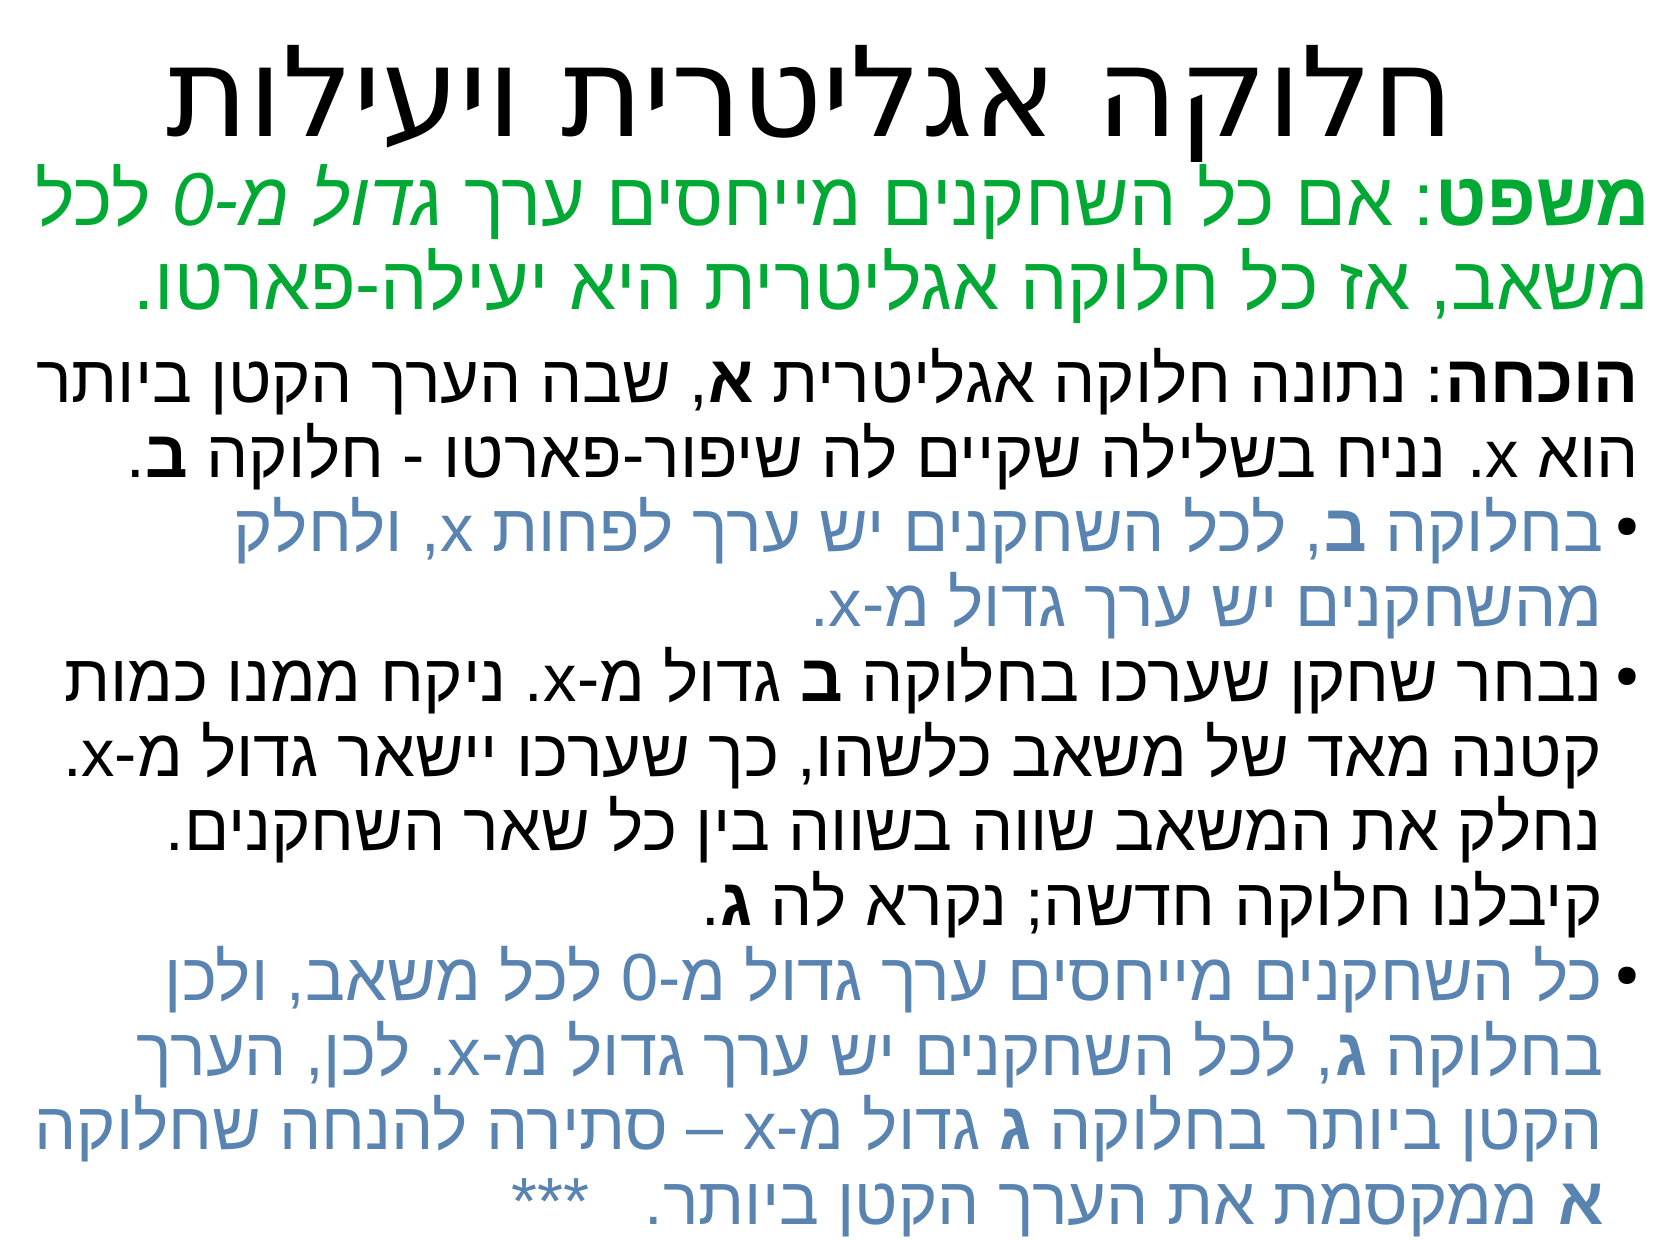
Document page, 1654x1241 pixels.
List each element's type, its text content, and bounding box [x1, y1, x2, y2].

title חלוקה אגליטרית ויעילות [0, 7, 1654, 150]
text_box משפט: אם כל השחקנים מייחסים ערך גדול מ-0 לכל משאב, אז כל חלוקה אגליטרית היא יעילה-פארטו. [0, 150, 1654, 334]
text_box הוכחה: נתונה חלוקה אגליטרית א, שבה הערך הקטן ביותר הוא x. נניח בשלילה שקיים לה שיפור-פארטו - חלוקה ב. בחלוקה ב, לכל השחקנים יש ערך לפחות x, ולחלק מהשחקנים יש ערך גדול מ-x. נבחר שחקן שערכו בחלוקה ב גדול מ-x. ניקח ממנו כמות קטנה מאד של משאב כלשהו, כך שערכו יישאר גדול מ-x. נחלק את המשאב שווה בשווה בין כל שאר השחקנים. קיבלנו חלוקה חדשה; נקרא לה ג. כל השחקנים מייחסים ערך גדול מ-0 לכל משאב, ולכן בחלוקה ג, לכל השחקנים יש ערך גדול מ-x. לכן, הערך הקטן ביותר בחלוקה ג גדול מ-x – סתירה להנחה שחלוקה א ממקסמת את הערך הקטן ביותר. *** [0, 334, 1654, 1241]
